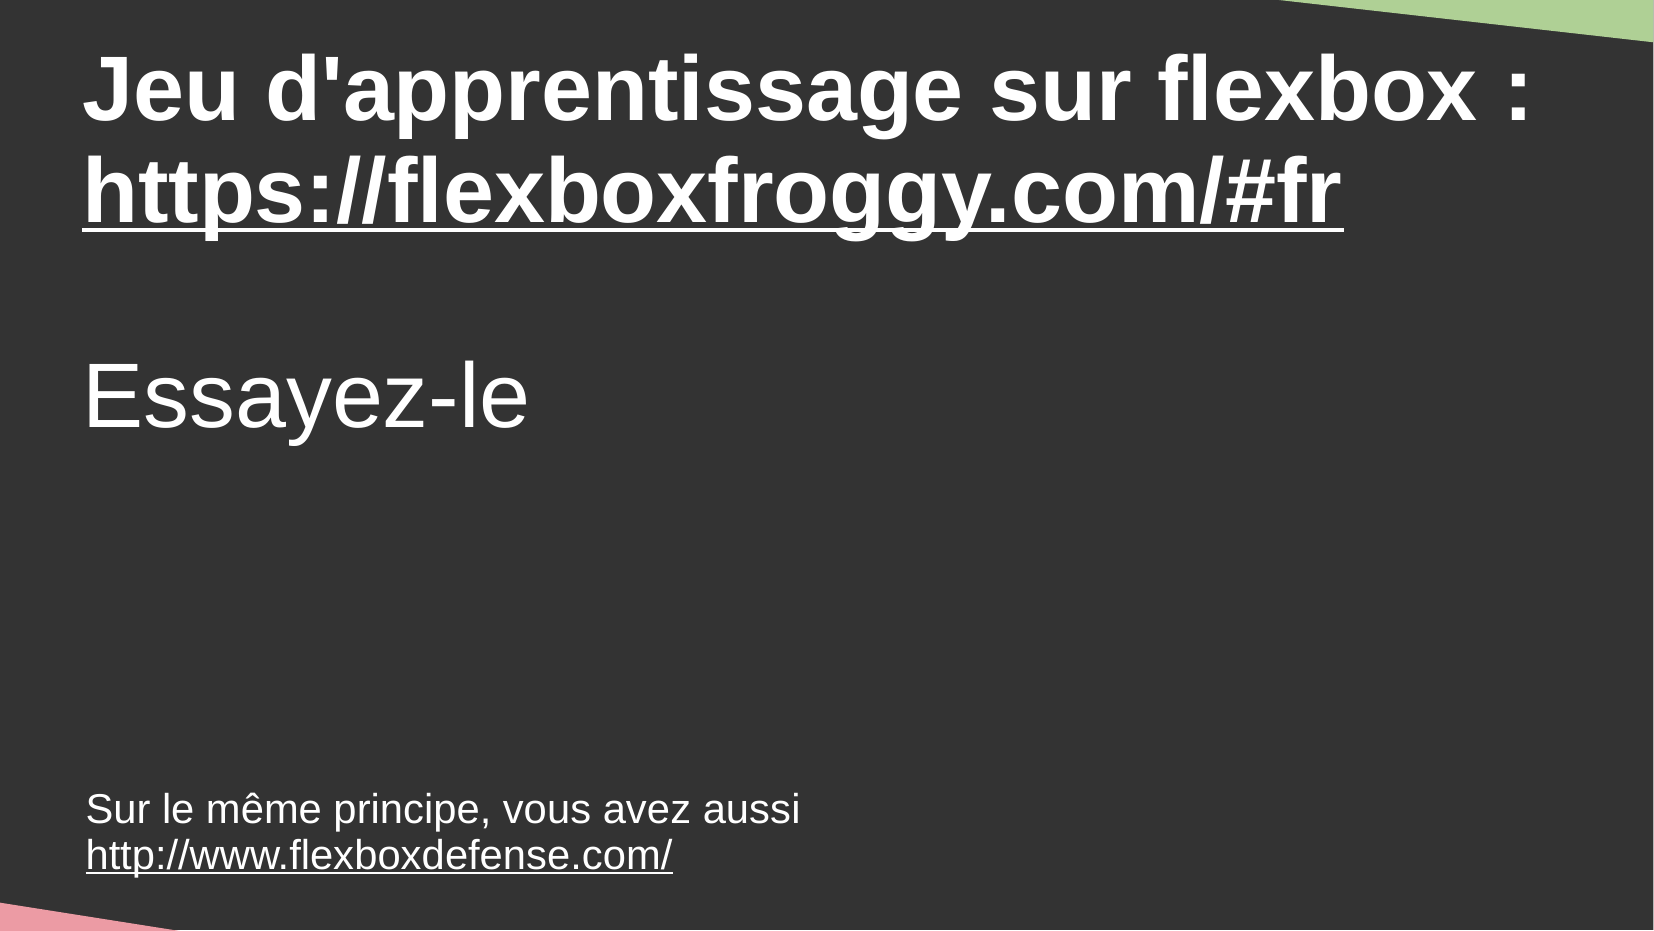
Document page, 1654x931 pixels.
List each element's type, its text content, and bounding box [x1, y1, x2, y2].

text_box [1278, 0, 1654, 43]
text_box Sur le même principe, vous avez aussi http://www.flexboxdefense.com/ [70, 778, 1011, 886]
text_box [0, 902, 180, 931]
title Jeu d'apprentissage sur flexbox : https://flexboxfroggy.com/#fr Essayez-le [82, 37, 1571, 485]
